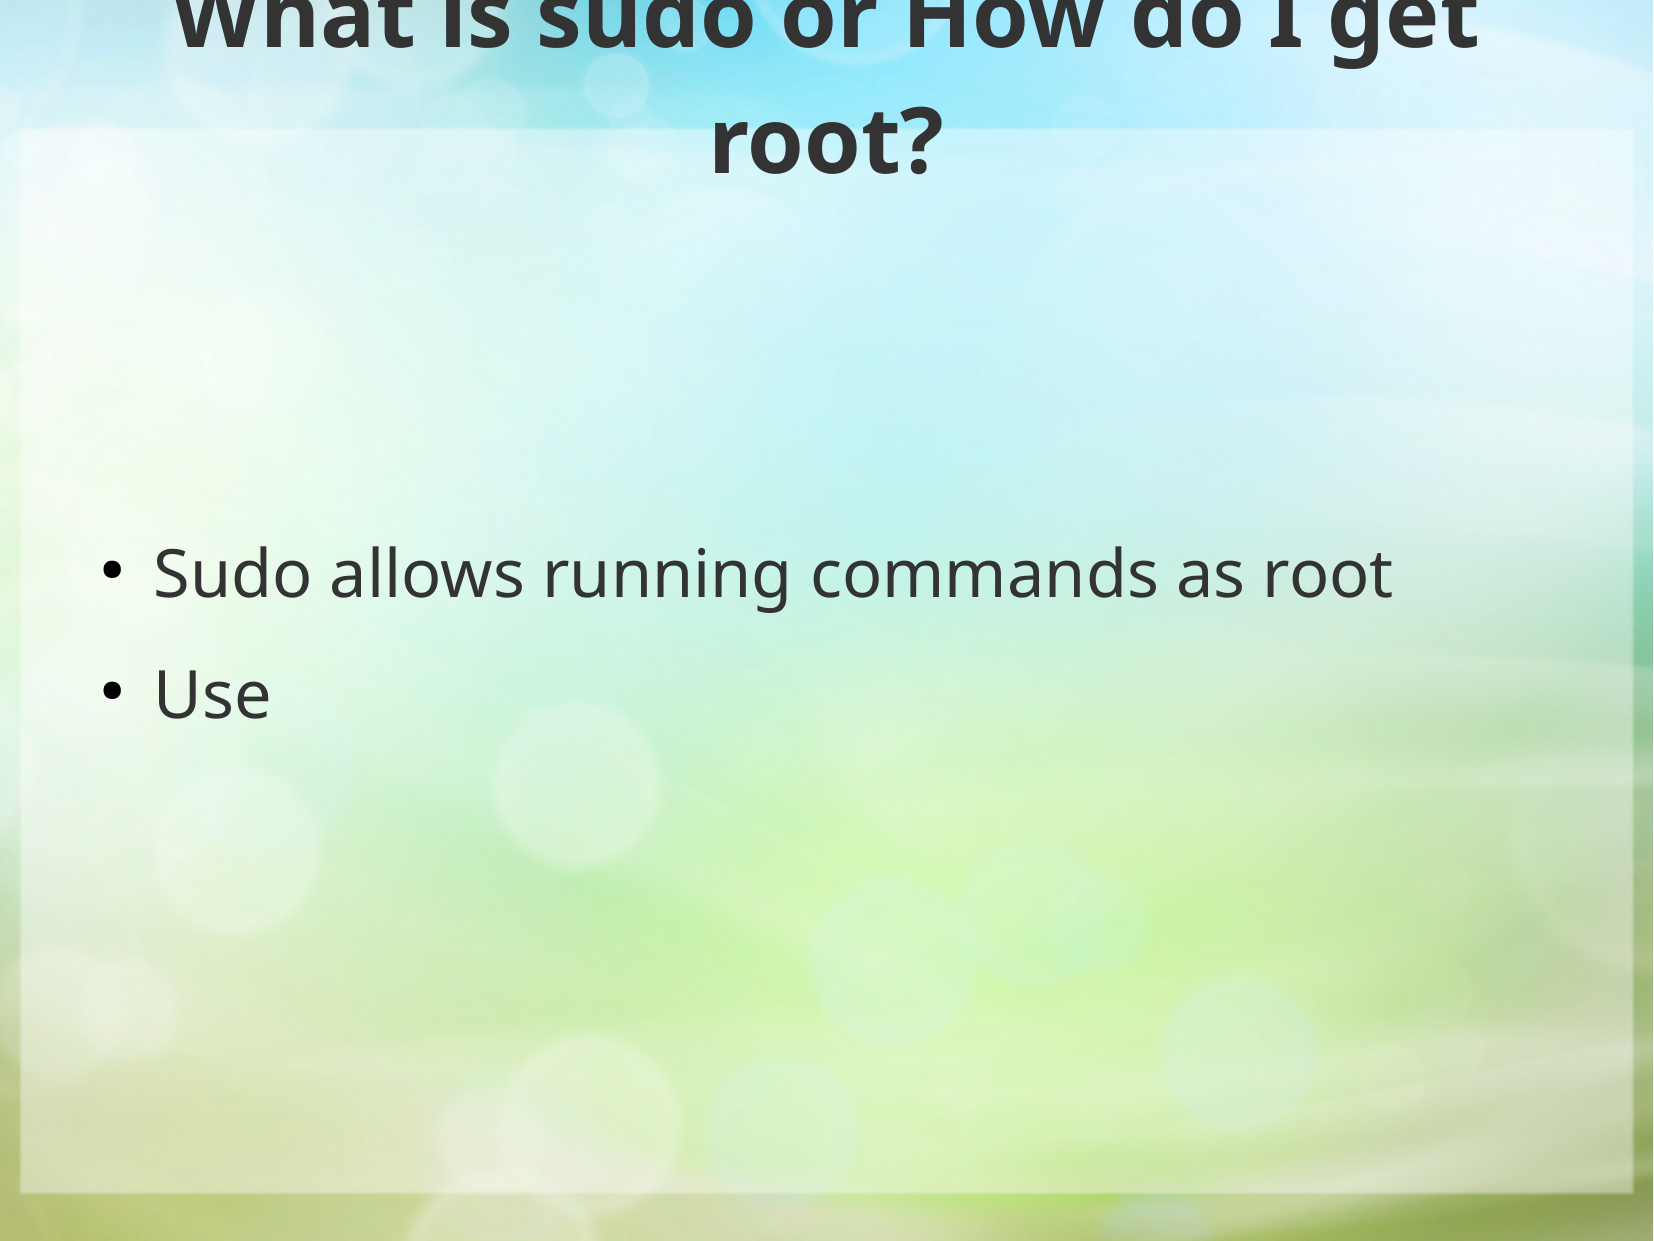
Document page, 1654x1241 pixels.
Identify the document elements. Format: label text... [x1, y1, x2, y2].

list Sudo allows running commands as root Use [82, 222, 1571, 1042]
title What is sudo or How do I get root? [82, 0, 1571, 178]
picture [0, 0, 1654, 1241]
